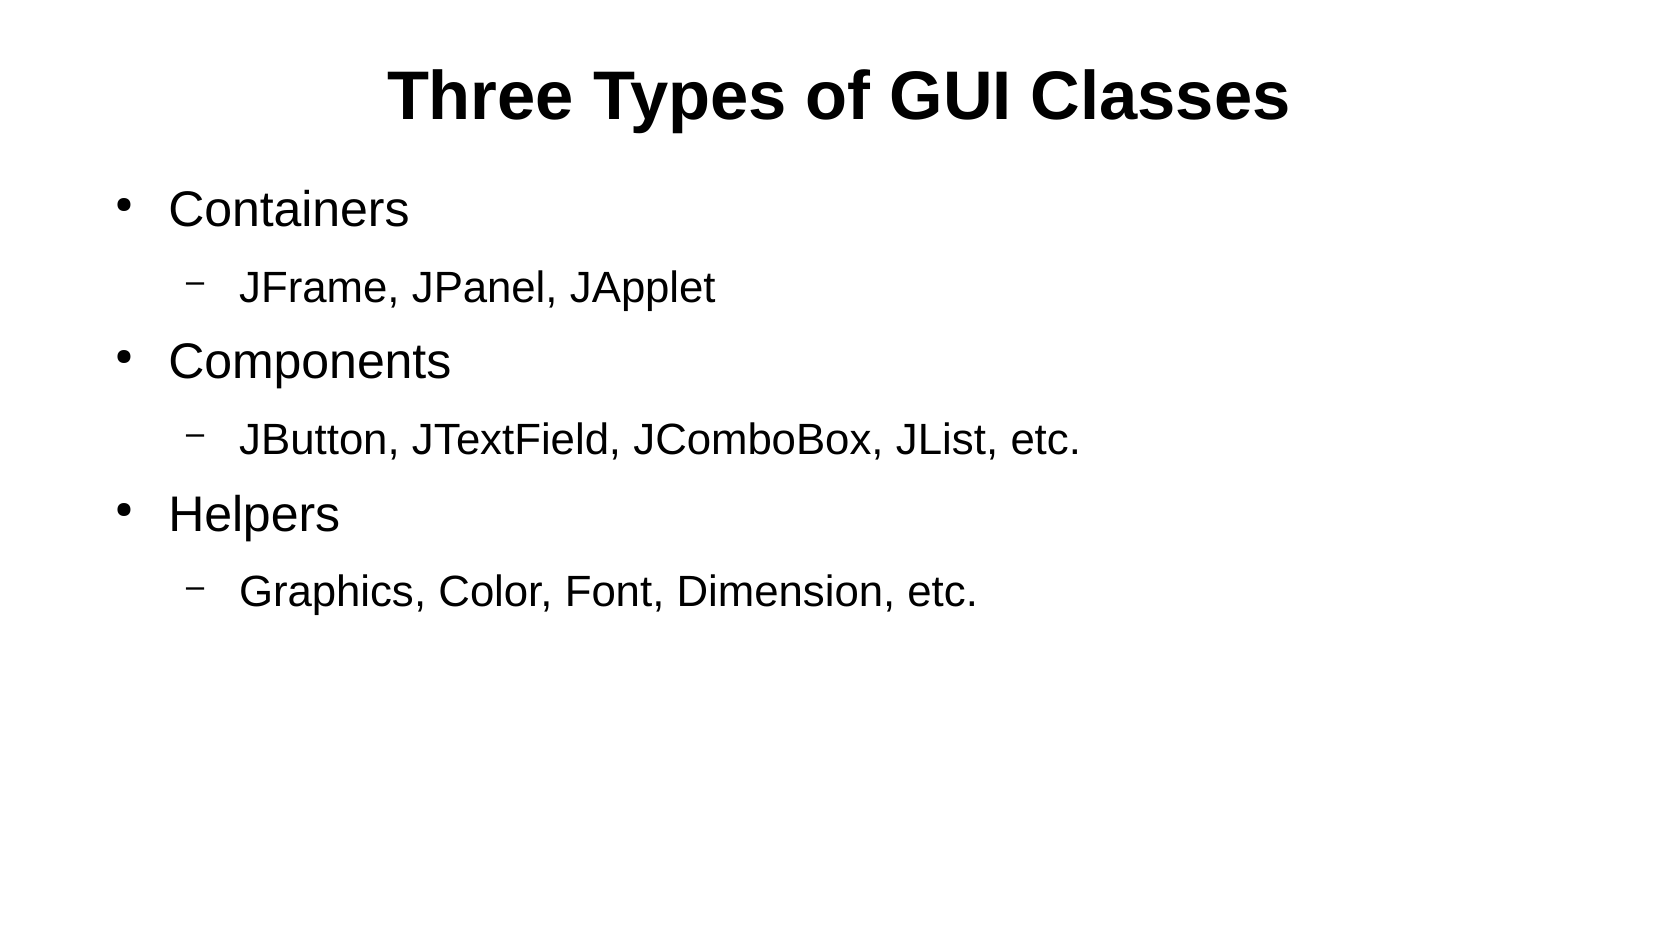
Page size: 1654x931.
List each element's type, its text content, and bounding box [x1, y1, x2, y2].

title Three Types of GUI Classes [82, 37, 1571, 147]
list Containers JFrame, JPanel, JApplet Components JButton, JTextField, JComboBox, JList, etc. Helpers Graphics, Color, Font, Dimension, etc. [82, 168, 1538, 889]
